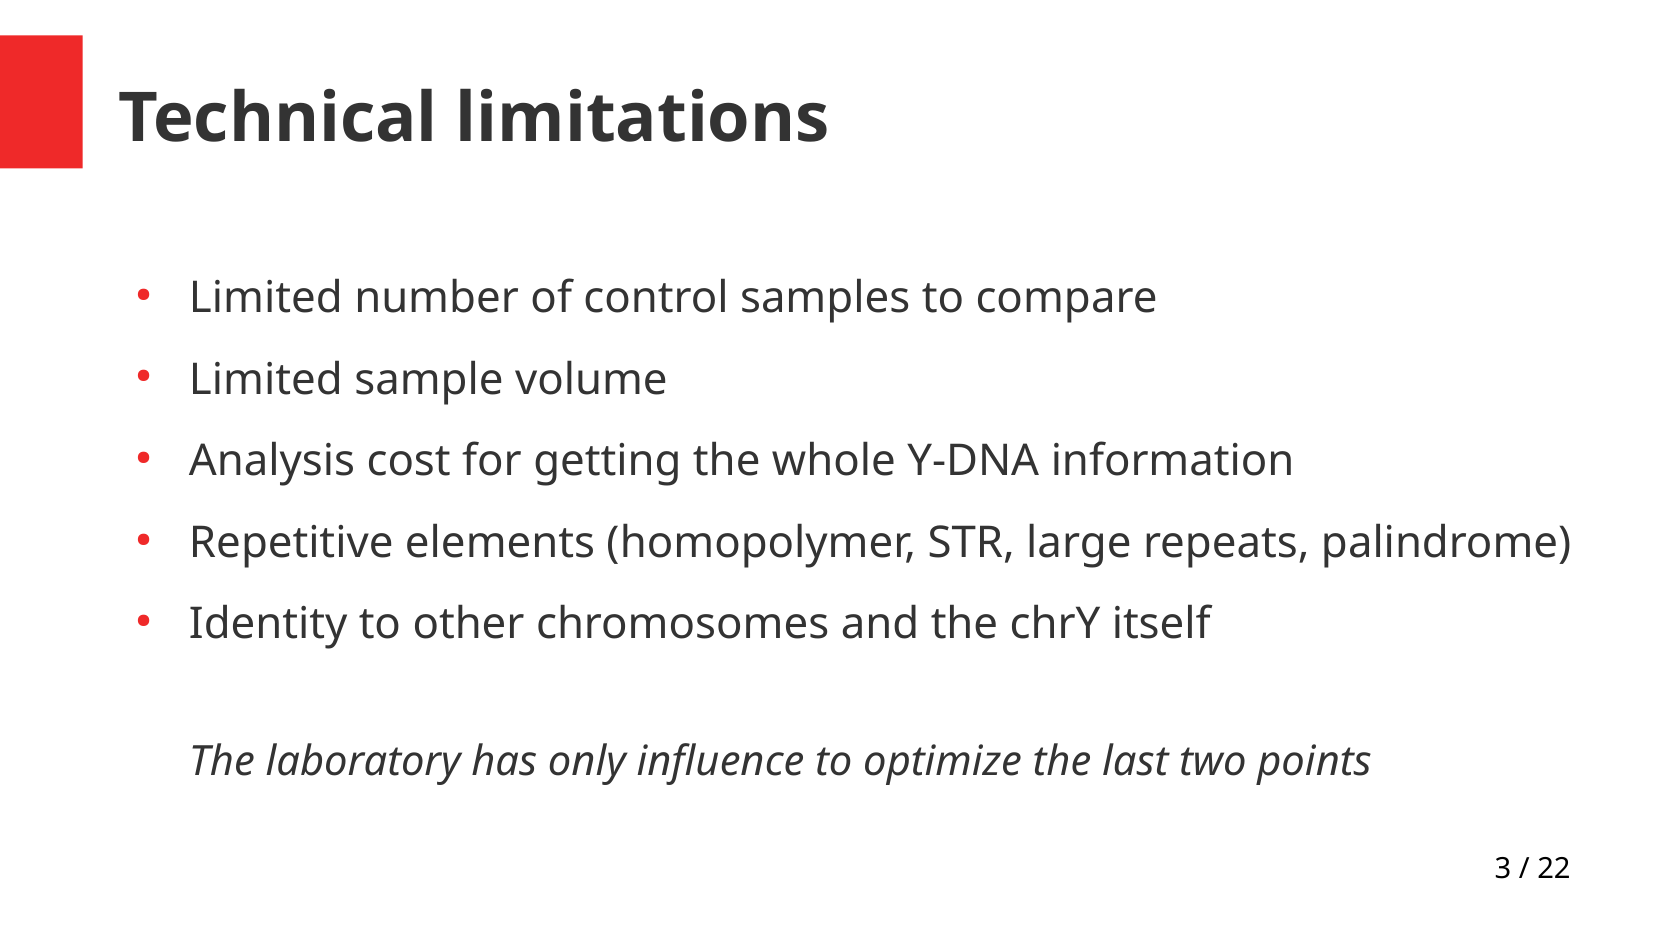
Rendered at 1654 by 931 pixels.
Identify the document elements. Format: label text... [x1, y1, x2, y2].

list Limited number of control samples to compare Limited sample volume Analysis cost for getting the whole Y-DNA information Repetitive elements (homopolymer, STR, large repeats, palindrome) Identity to other chromosomes and the chrY itself The laboratory has only influence to optimize the last two points [118, 265, 1606, 856]
title Technical limitations [118, 37, 1571, 193]
